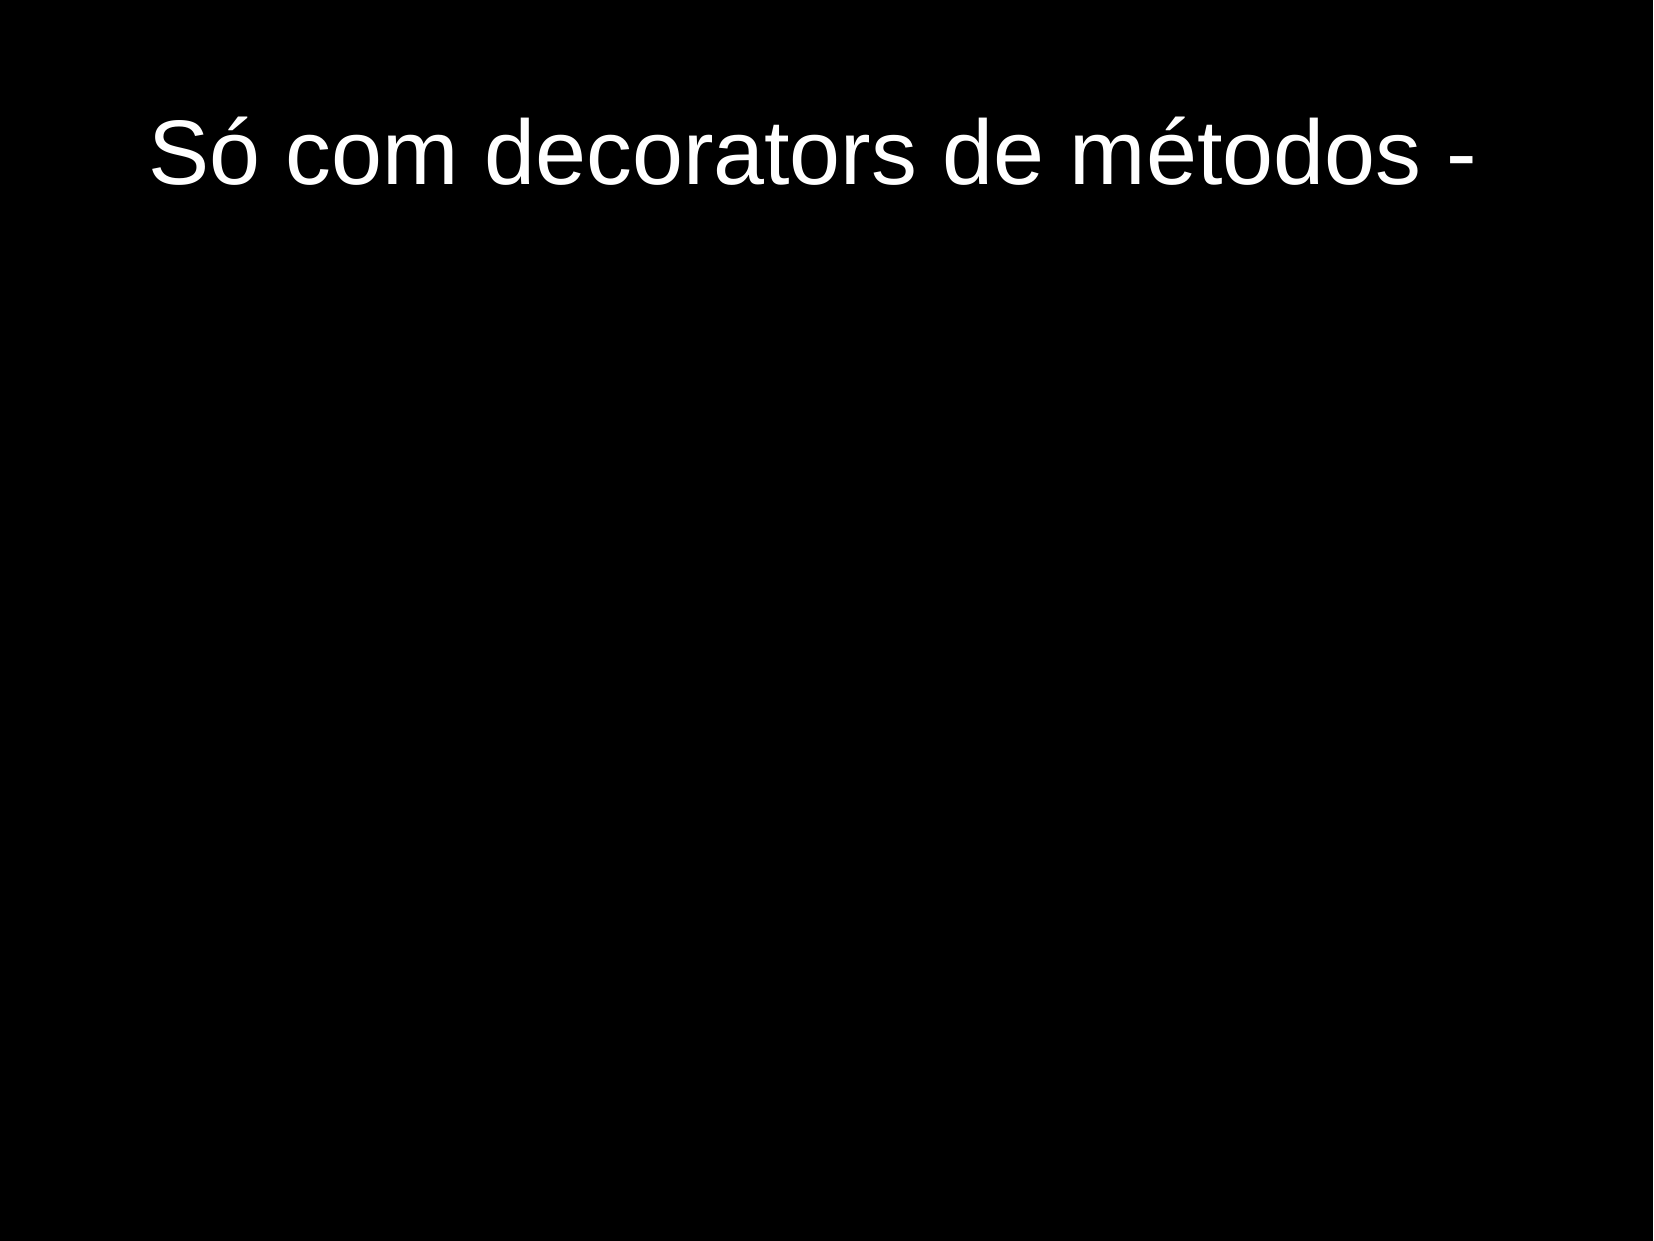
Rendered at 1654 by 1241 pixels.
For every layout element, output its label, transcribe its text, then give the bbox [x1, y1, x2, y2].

title Só com decorators de métodos - [82, 56, 1571, 250]
